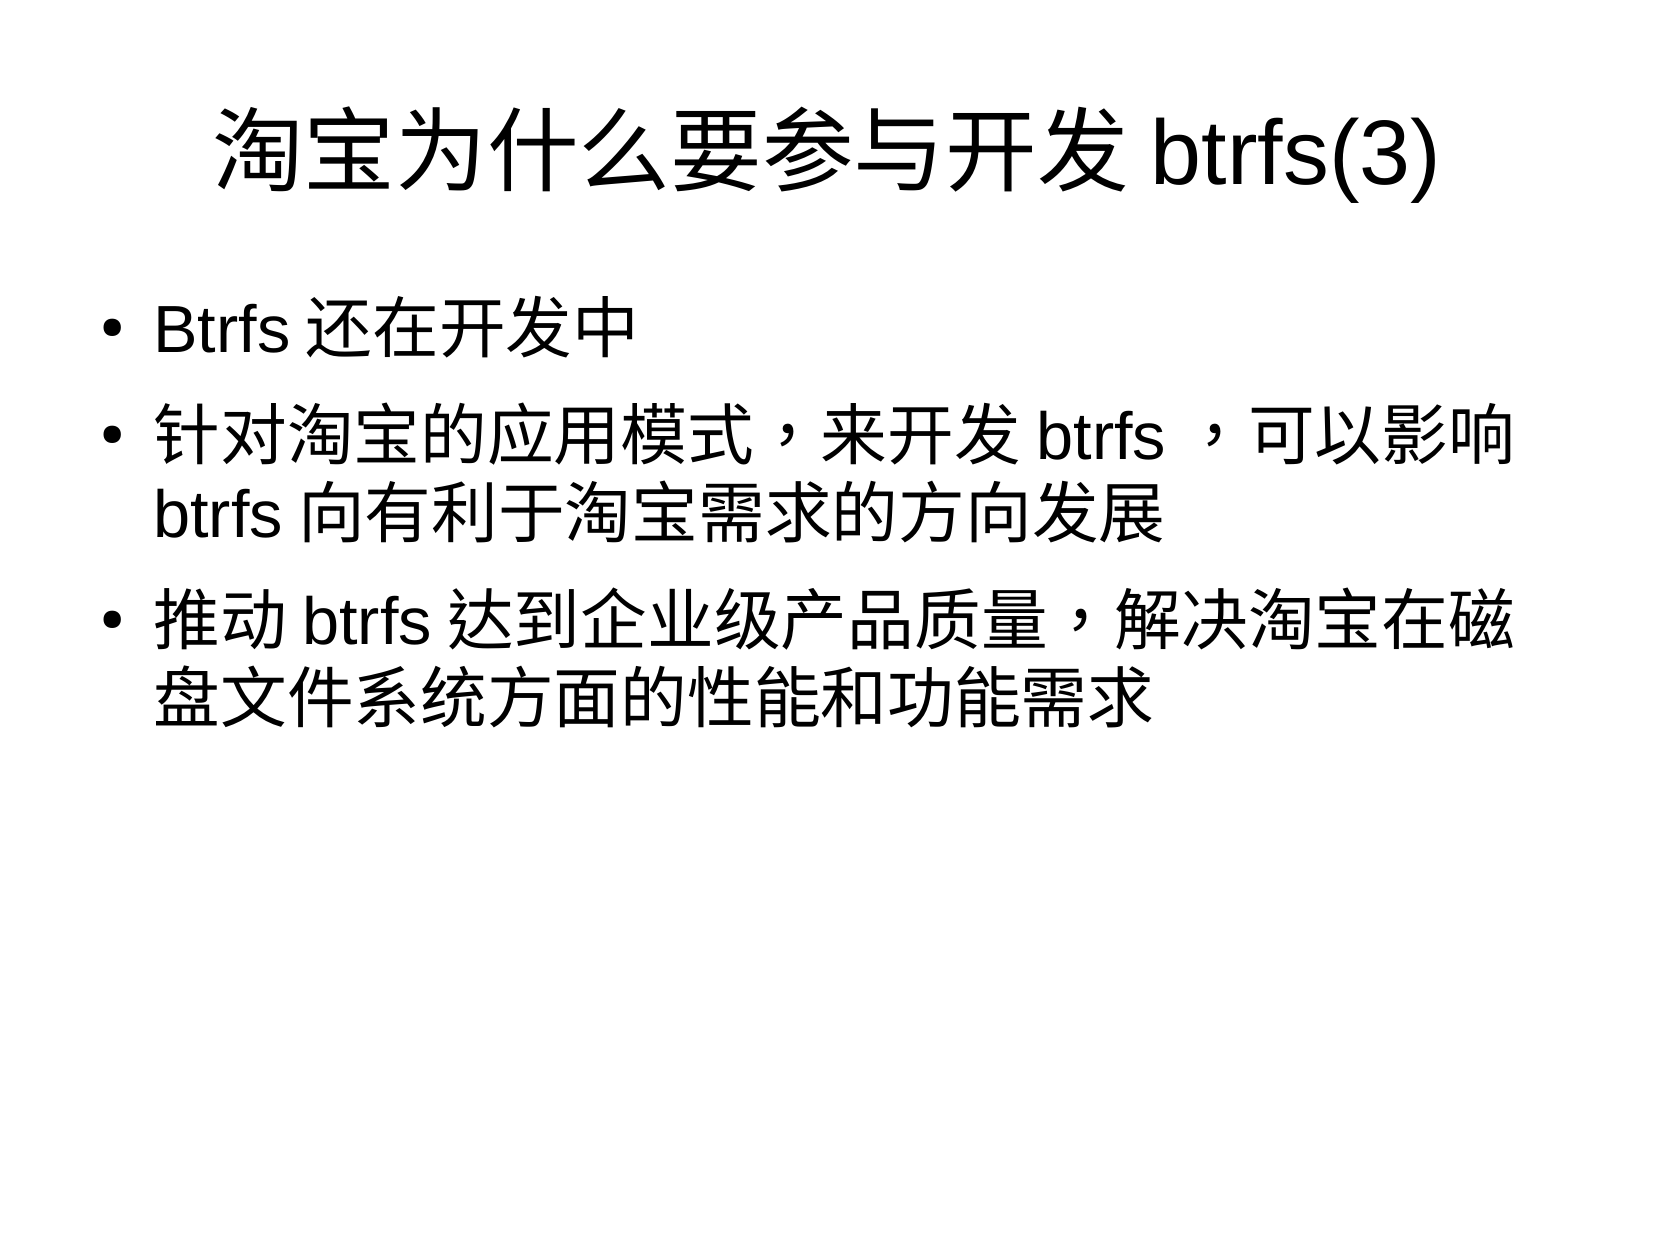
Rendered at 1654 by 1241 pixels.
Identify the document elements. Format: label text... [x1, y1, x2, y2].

title 淘宝为什么要参与开发btrfs(3) [82, 56, 1571, 250]
list Btrfs还在开发中 针对淘宝的应用模式，来开发btrfs，可以影响btrfs向有利于淘宝需求的方向发展 推动btrfs达到企业级产品质量，解决淘宝在磁盘文件系统方面的性能和功能需求 [82, 290, 1571, 1109]
